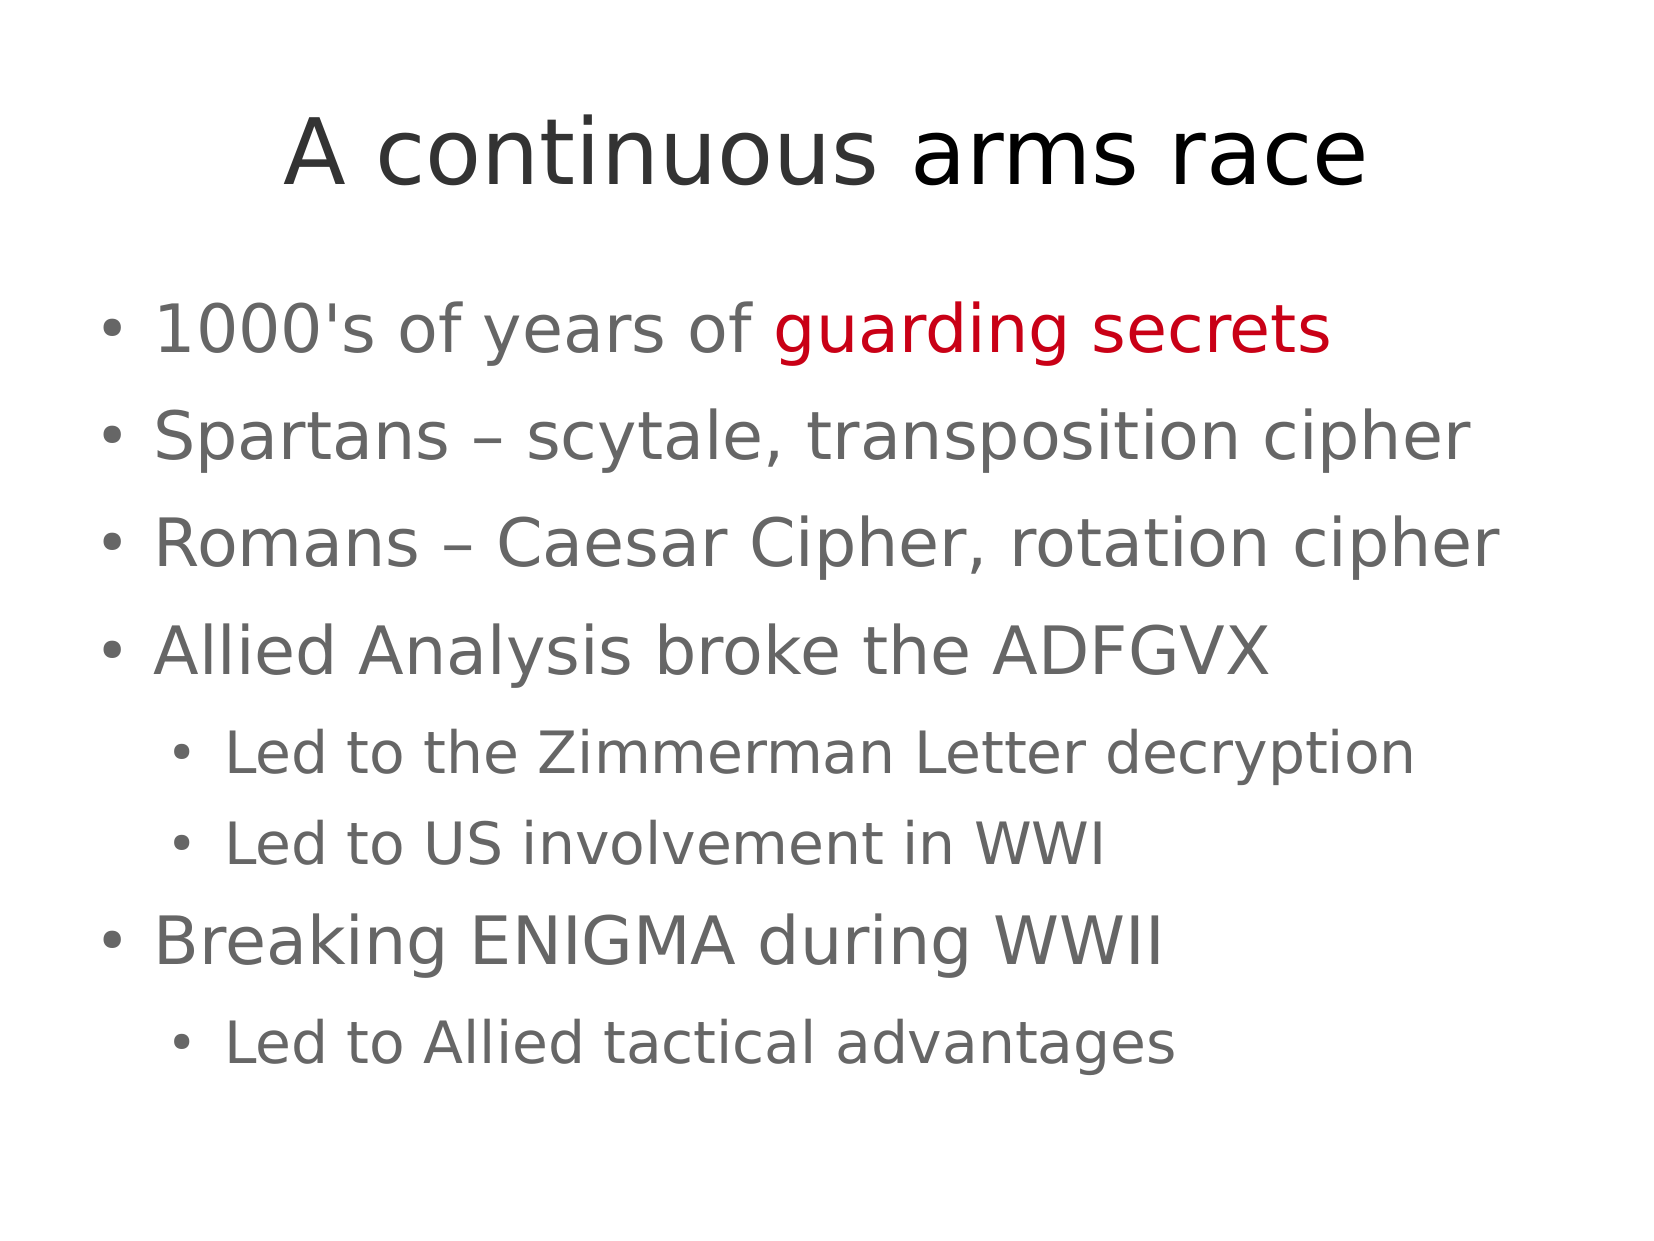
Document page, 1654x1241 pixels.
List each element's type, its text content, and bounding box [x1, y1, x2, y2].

title A continuous arms race [82, 56, 1571, 250]
list 1000's of years of guarding secrets Spartans – scytale, transposition cipher Romans – Caesar Cipher, rotation cipher Allied Analysis broke the ADFGVX Led to the Zimmerman Letter decryption Led to US involvement in WWI Breaking ENIGMA during WWII Led to Allied tactical advantages [82, 290, 1571, 1109]
